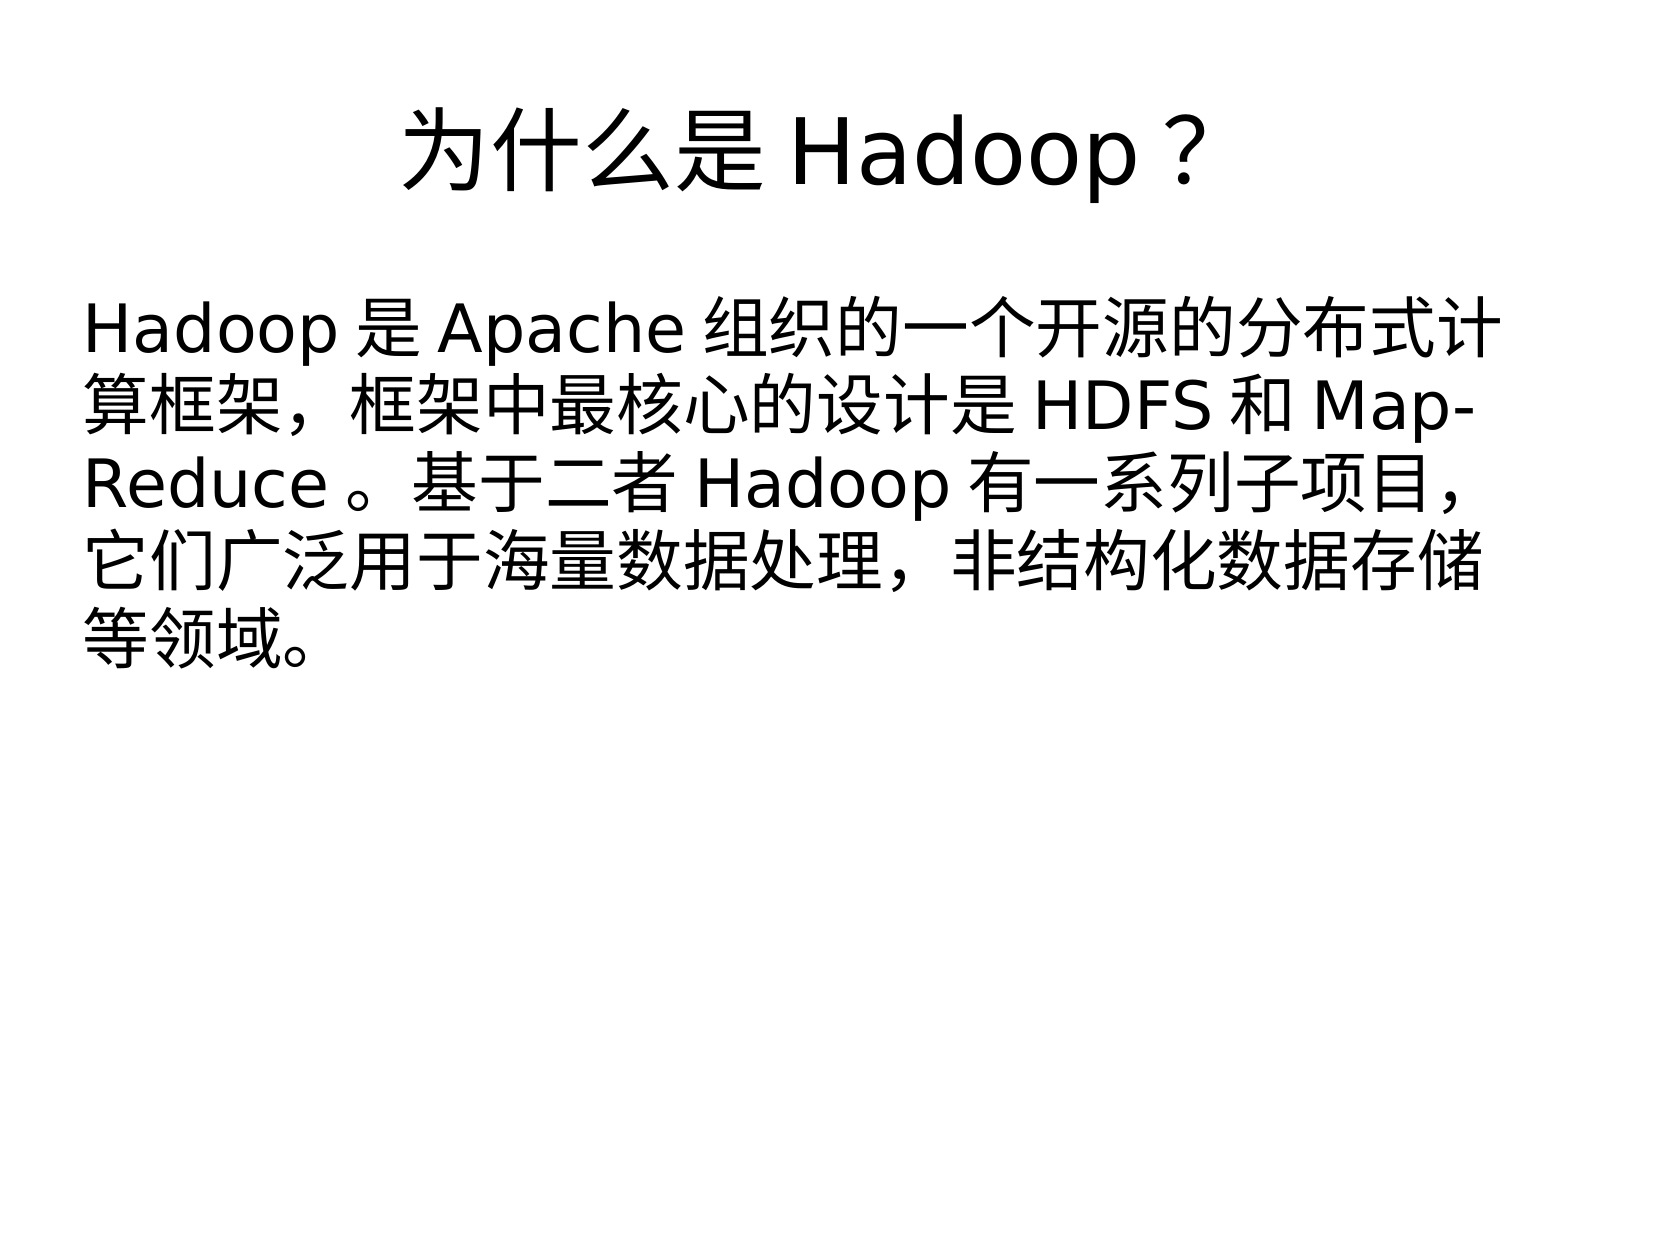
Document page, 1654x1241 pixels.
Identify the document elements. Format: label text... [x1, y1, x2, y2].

title 为什么是Hadoop？ [82, 49, 1571, 257]
list Hadoop是Apache组织的一个开源的分布式计算框架，框架中最核心的设计是HDFS和Map-Reduce。基于二者Hadoop有一系列子项目，它们广泛用于海量数据处理，非结构化数据存储等领域。 [82, 290, 1538, 1010]
